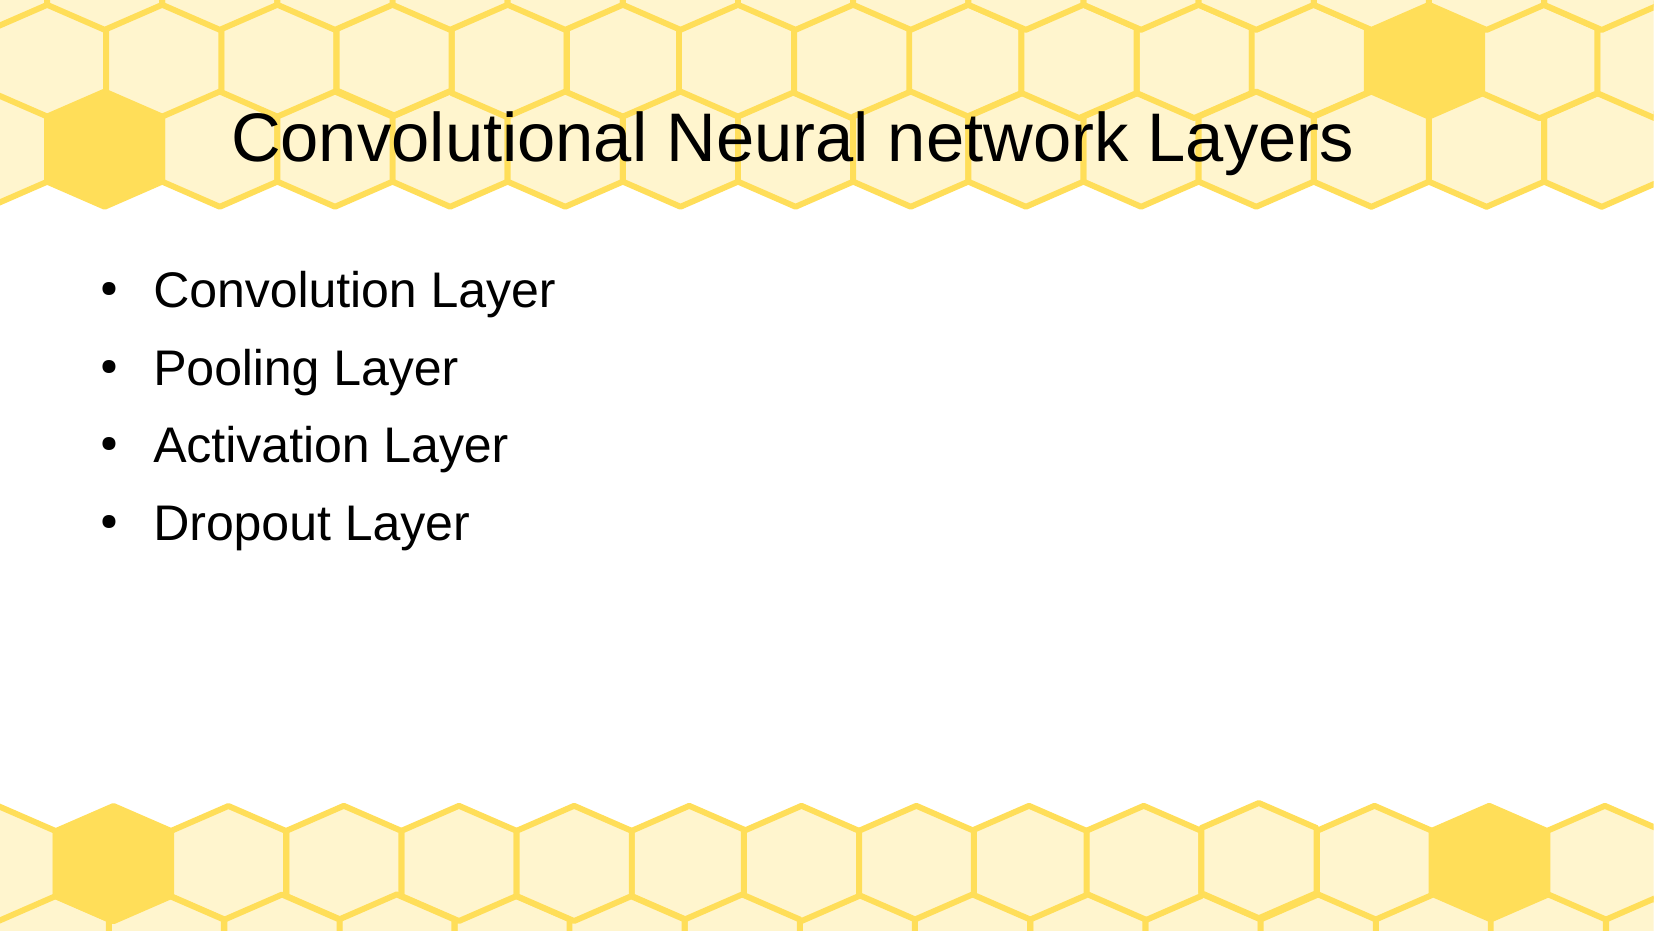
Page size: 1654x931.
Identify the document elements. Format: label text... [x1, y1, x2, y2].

list Convolution Layer Pooling Layer Activation Layer Dropout Layer [82, 262, 1571, 825]
title Convolutional Neural network Layers [49, 0, 1538, 931]
